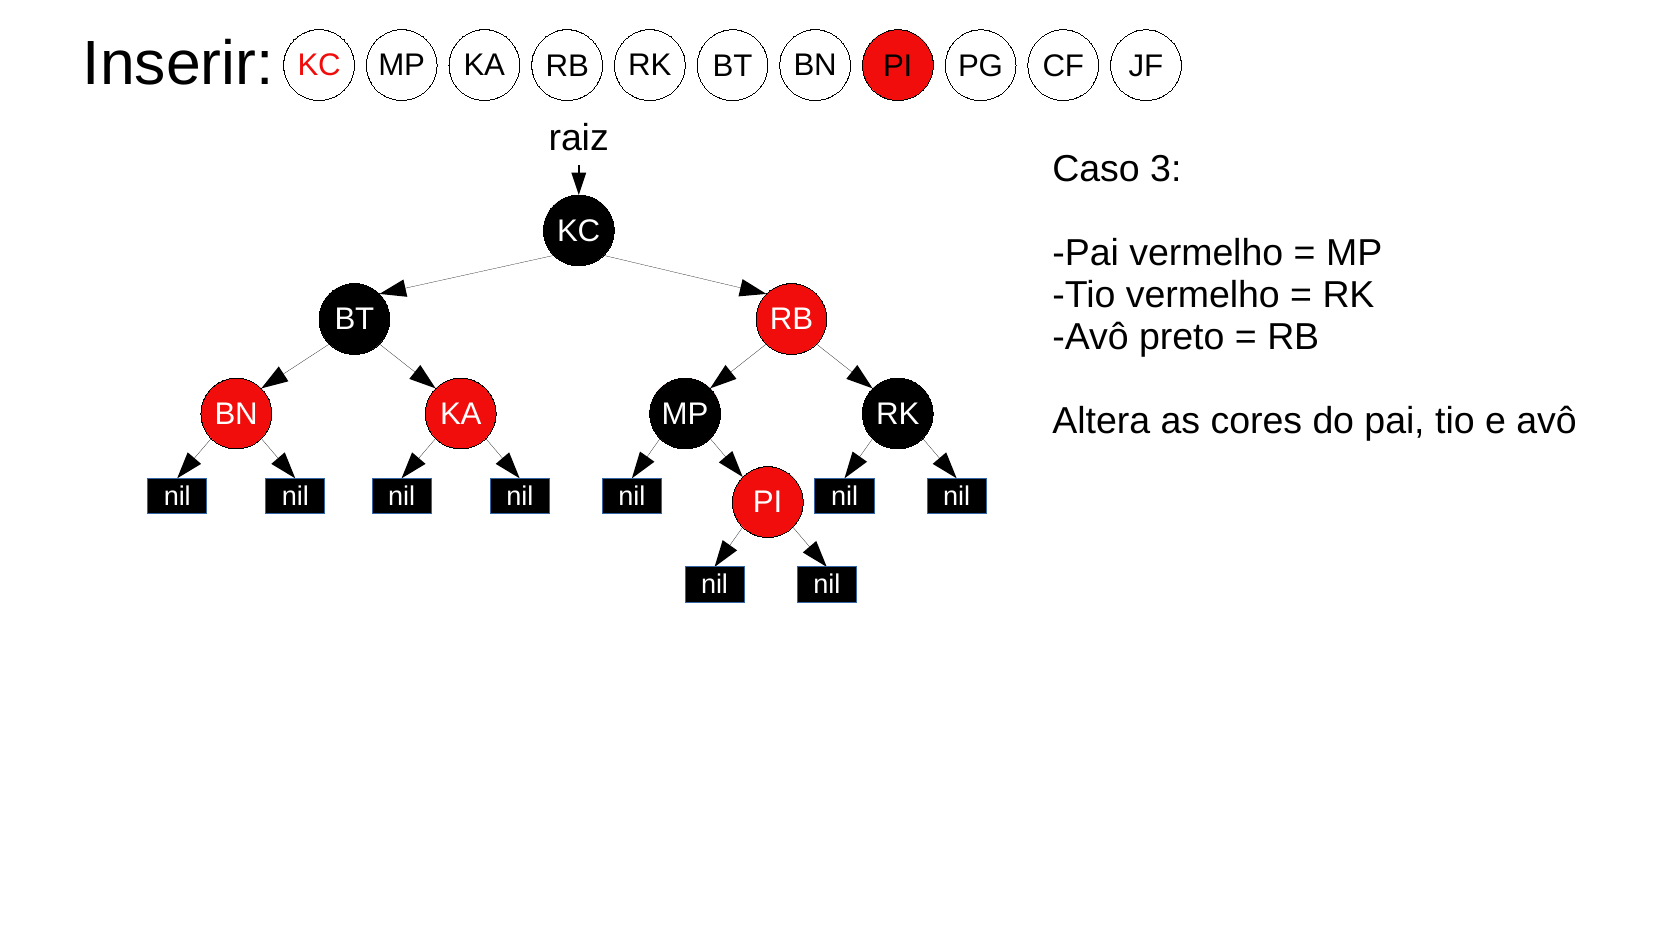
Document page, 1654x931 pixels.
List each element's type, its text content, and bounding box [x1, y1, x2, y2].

text_box KC [283, 29, 355, 101]
text_box KA [425, 378, 497, 449]
text_box MP [366, 29, 438, 101]
text_box nil [685, 566, 745, 603]
text_box PG [945, 29, 1017, 101]
text_box Caso 3: -Pai vermelho = MP -Tio vermelho = RK -Avô preto = RB Altera as cores do pai, tio e avô [1037, 140, 1592, 449]
title Inserir: [82, 28, 284, 98]
text_box RB [756, 283, 827, 355]
text_box BT [319, 283, 390, 355]
text_box JF [1110, 29, 1182, 101]
text_box nil [490, 478, 550, 514]
text_box nil [797, 566, 857, 603]
text_box nil [147, 478, 207, 514]
text_box nil [927, 478, 987, 514]
text_box PI [732, 466, 804, 538]
text_box CF [1027, 29, 1099, 101]
text_box nil [602, 478, 662, 514]
text_box RK [862, 378, 934, 449]
text_box KC [543, 195, 615, 266]
text_box nil [372, 478, 432, 514]
text_box raiz [533, 108, 624, 166]
text_box nil [814, 478, 875, 514]
text_box MP [649, 378, 721, 449]
text_box KA [449, 29, 520, 101]
text_box BT [697, 29, 768, 101]
text_box BN [200, 378, 272, 449]
text_box BN [779, 29, 851, 101]
text_box RB [531, 29, 603, 101]
text_box RK [614, 29, 686, 101]
text_box nil [265, 478, 325, 514]
text_box PI [862, 29, 934, 101]
